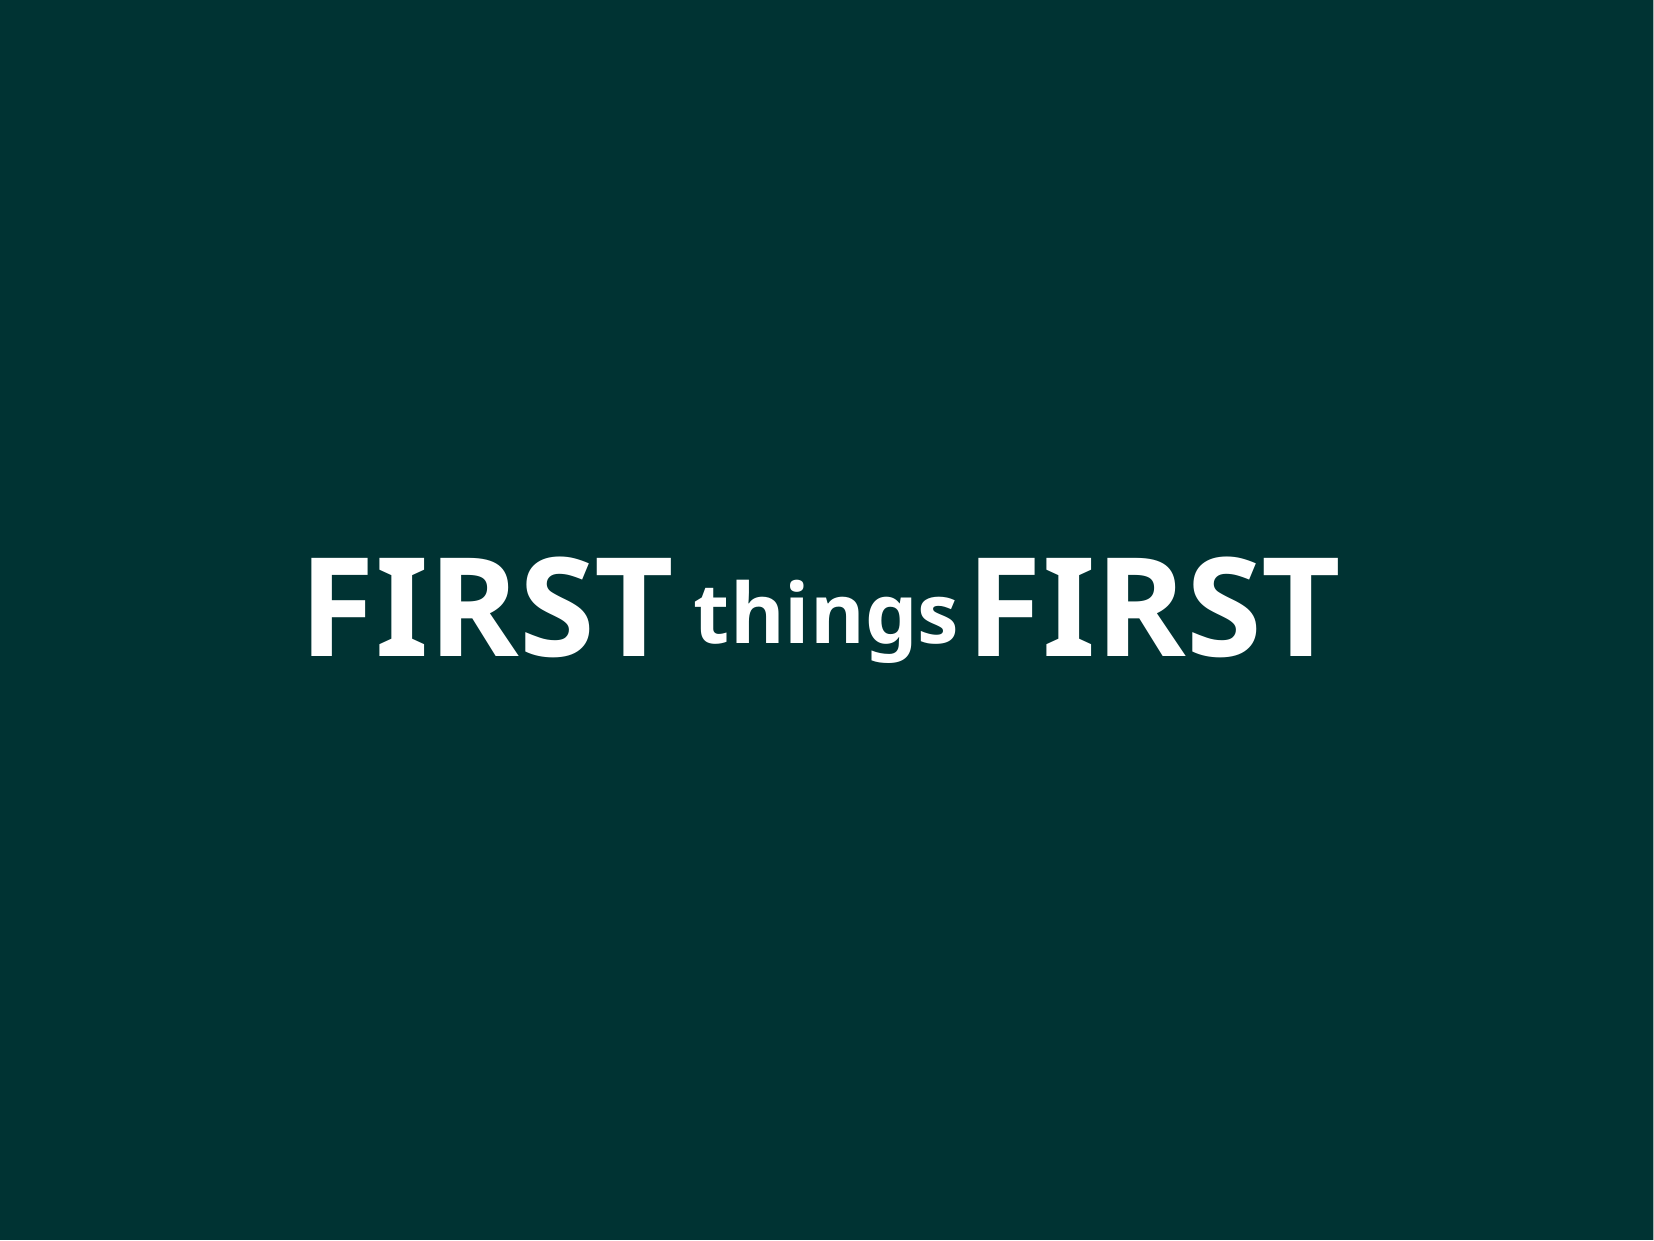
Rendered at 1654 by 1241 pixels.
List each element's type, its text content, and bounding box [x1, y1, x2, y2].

text_box things [679, 546, 951, 749]
text_box FIRST [285, 501, 714, 826]
text_box FIRST [951, 501, 1381, 826]
